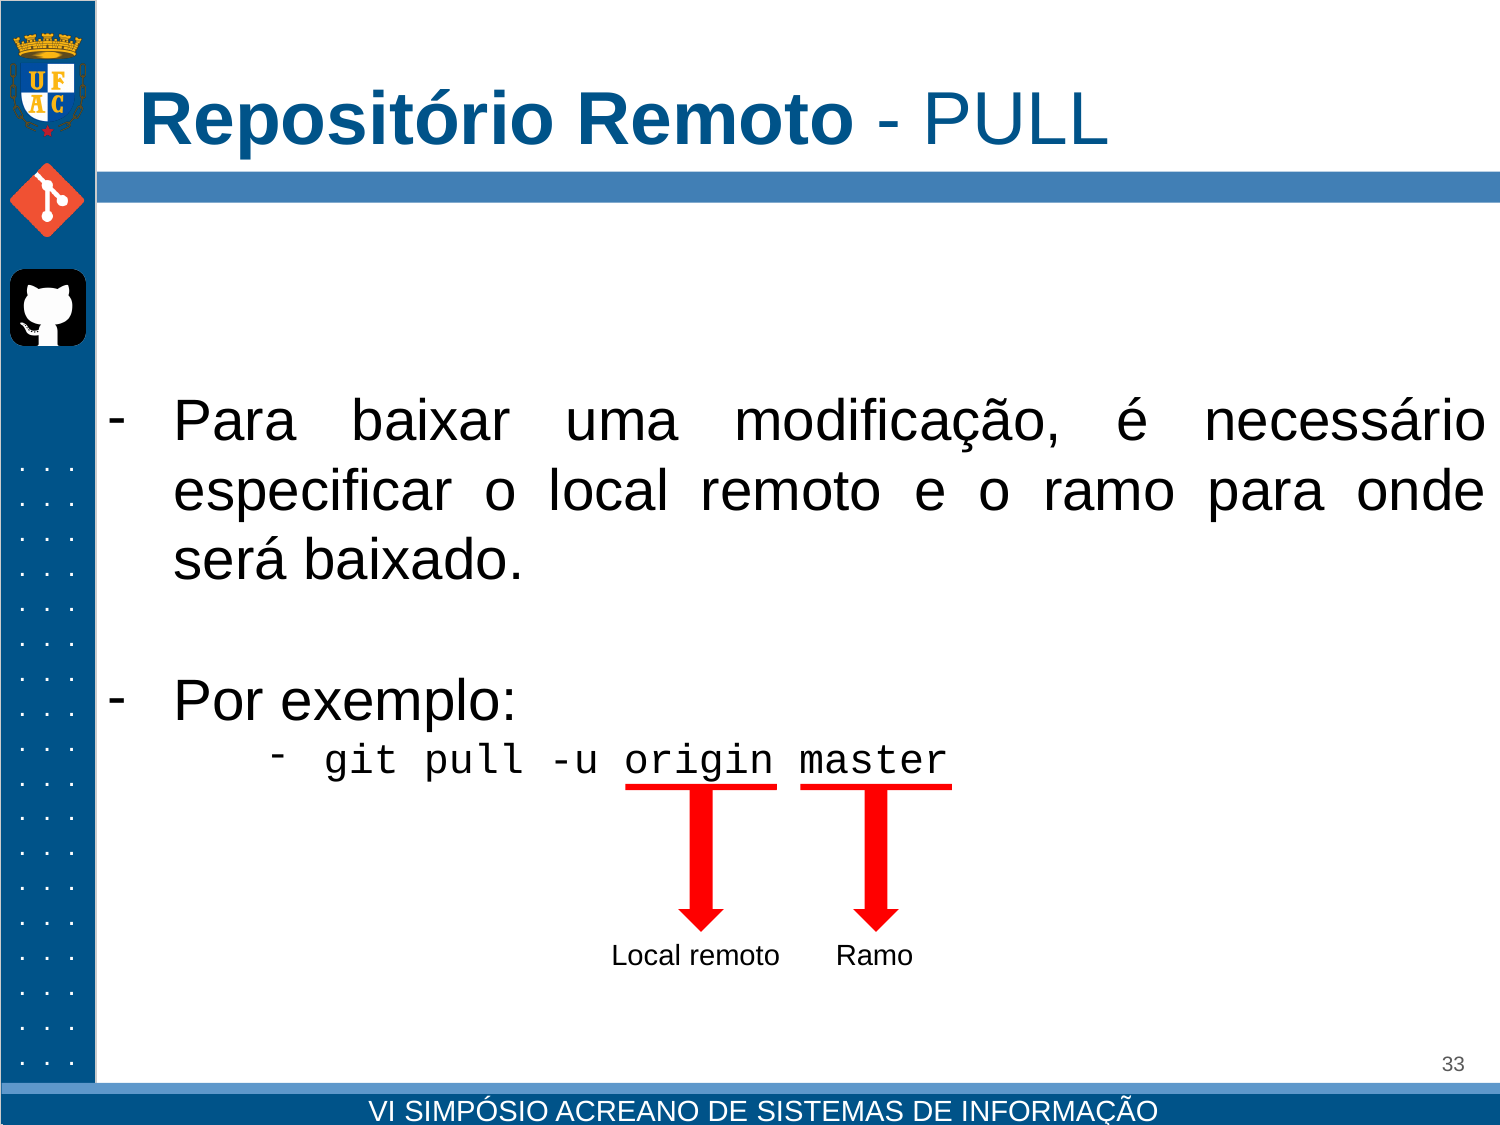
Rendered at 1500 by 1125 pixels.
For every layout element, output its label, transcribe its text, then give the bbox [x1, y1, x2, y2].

text_box [1288, 1082, 1500, 1125]
picture [10, 33, 86, 137]
text_box Local remoto [596, 920, 771, 981]
text_box [853, 786, 899, 920]
text_box [186, 171, 1500, 203]
picture [10, 269, 86, 346]
slide_number <número> [1389, 1019, 1480, 1106]
text_box Para baixar uma modificação, é necessário especificar o local remoto e o ramo para onde será baixado. Por exemplo: git pull -u origin master [83, 366, 1500, 880]
text_box VI SIMPÓSIO ACREANO DE SISTEMAS DE INFORMAÇÃO [353, 1077, 1288, 1125]
text_box . . . . . . . . . . . . . . . . . . . . . . . . . . . . . . . . . . . . . . . . . . . . . . . . . . . . . . [3, 427, 83, 857]
text_box Ramo [771, 920, 981, 981]
text_box [0, 0, 353, 1125]
title Repositório Remoto - PULL [124, 89, 1494, 171]
picture [10, 163, 186, 237]
text_box [678, 786, 724, 920]
